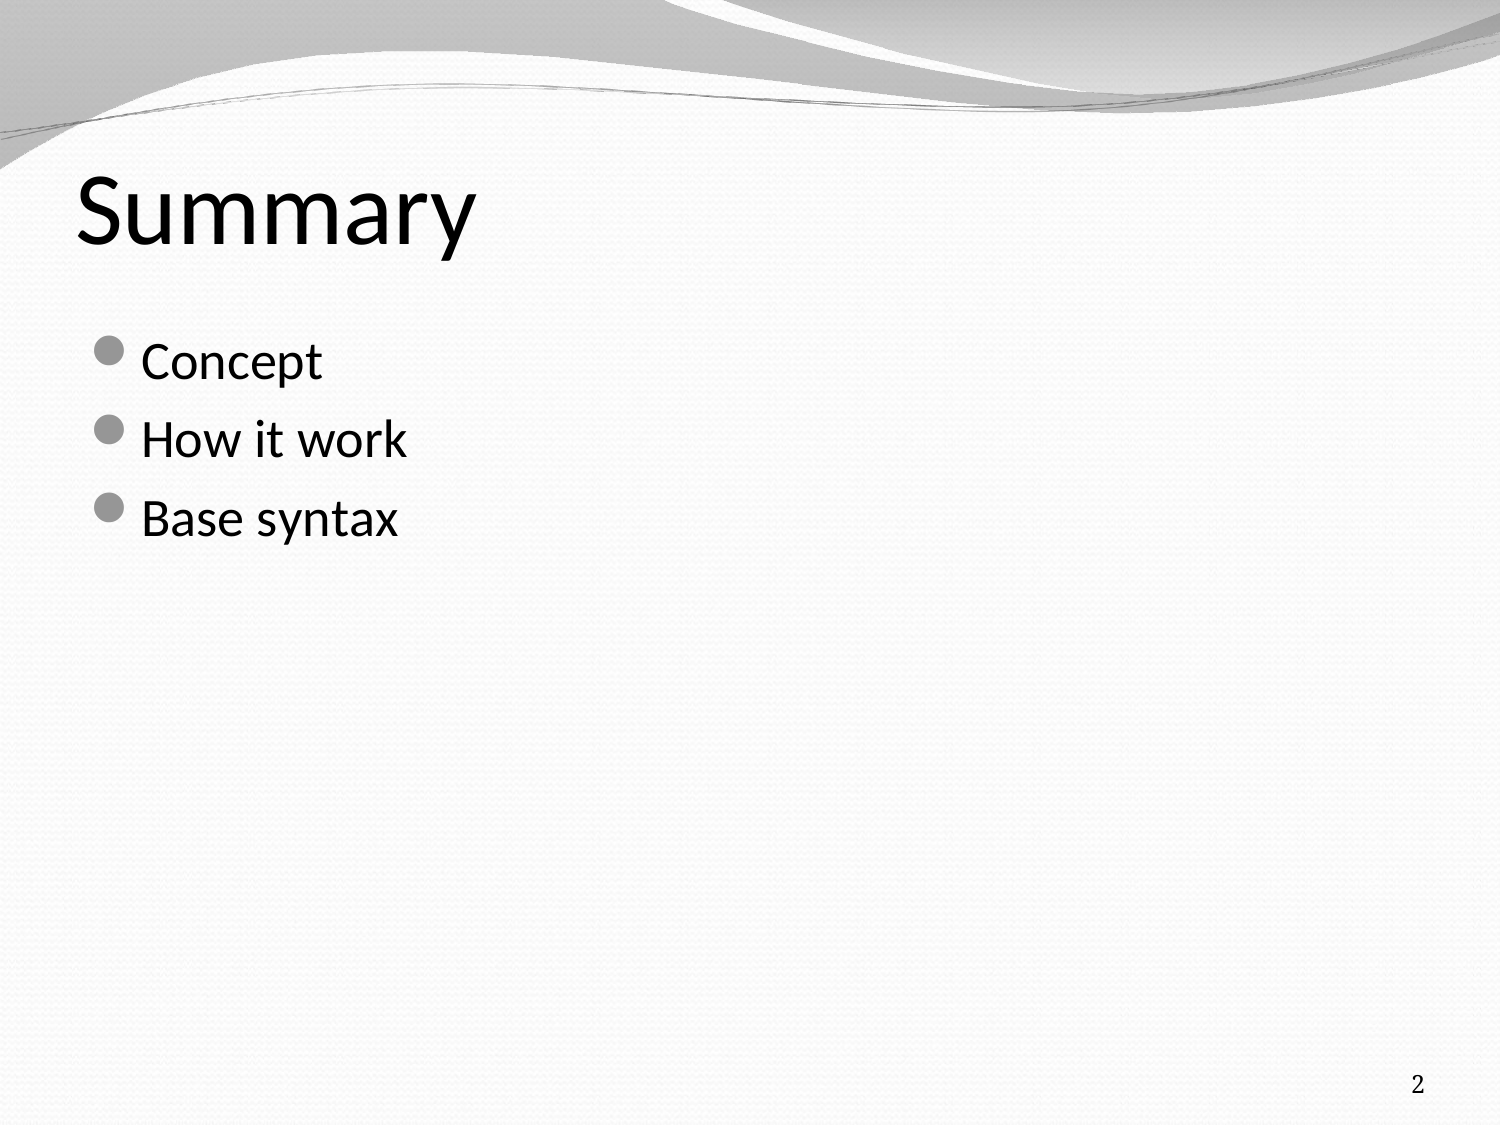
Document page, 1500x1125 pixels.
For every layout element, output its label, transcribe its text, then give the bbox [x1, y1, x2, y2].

text_box <numéro> [1299, 1042, 1426, 1103]
title Summary [75, 78, 1426, 266]
picture [0, 0, 1500, 1125]
list Concept How it work Base syntax [75, 317, 1426, 1038]
